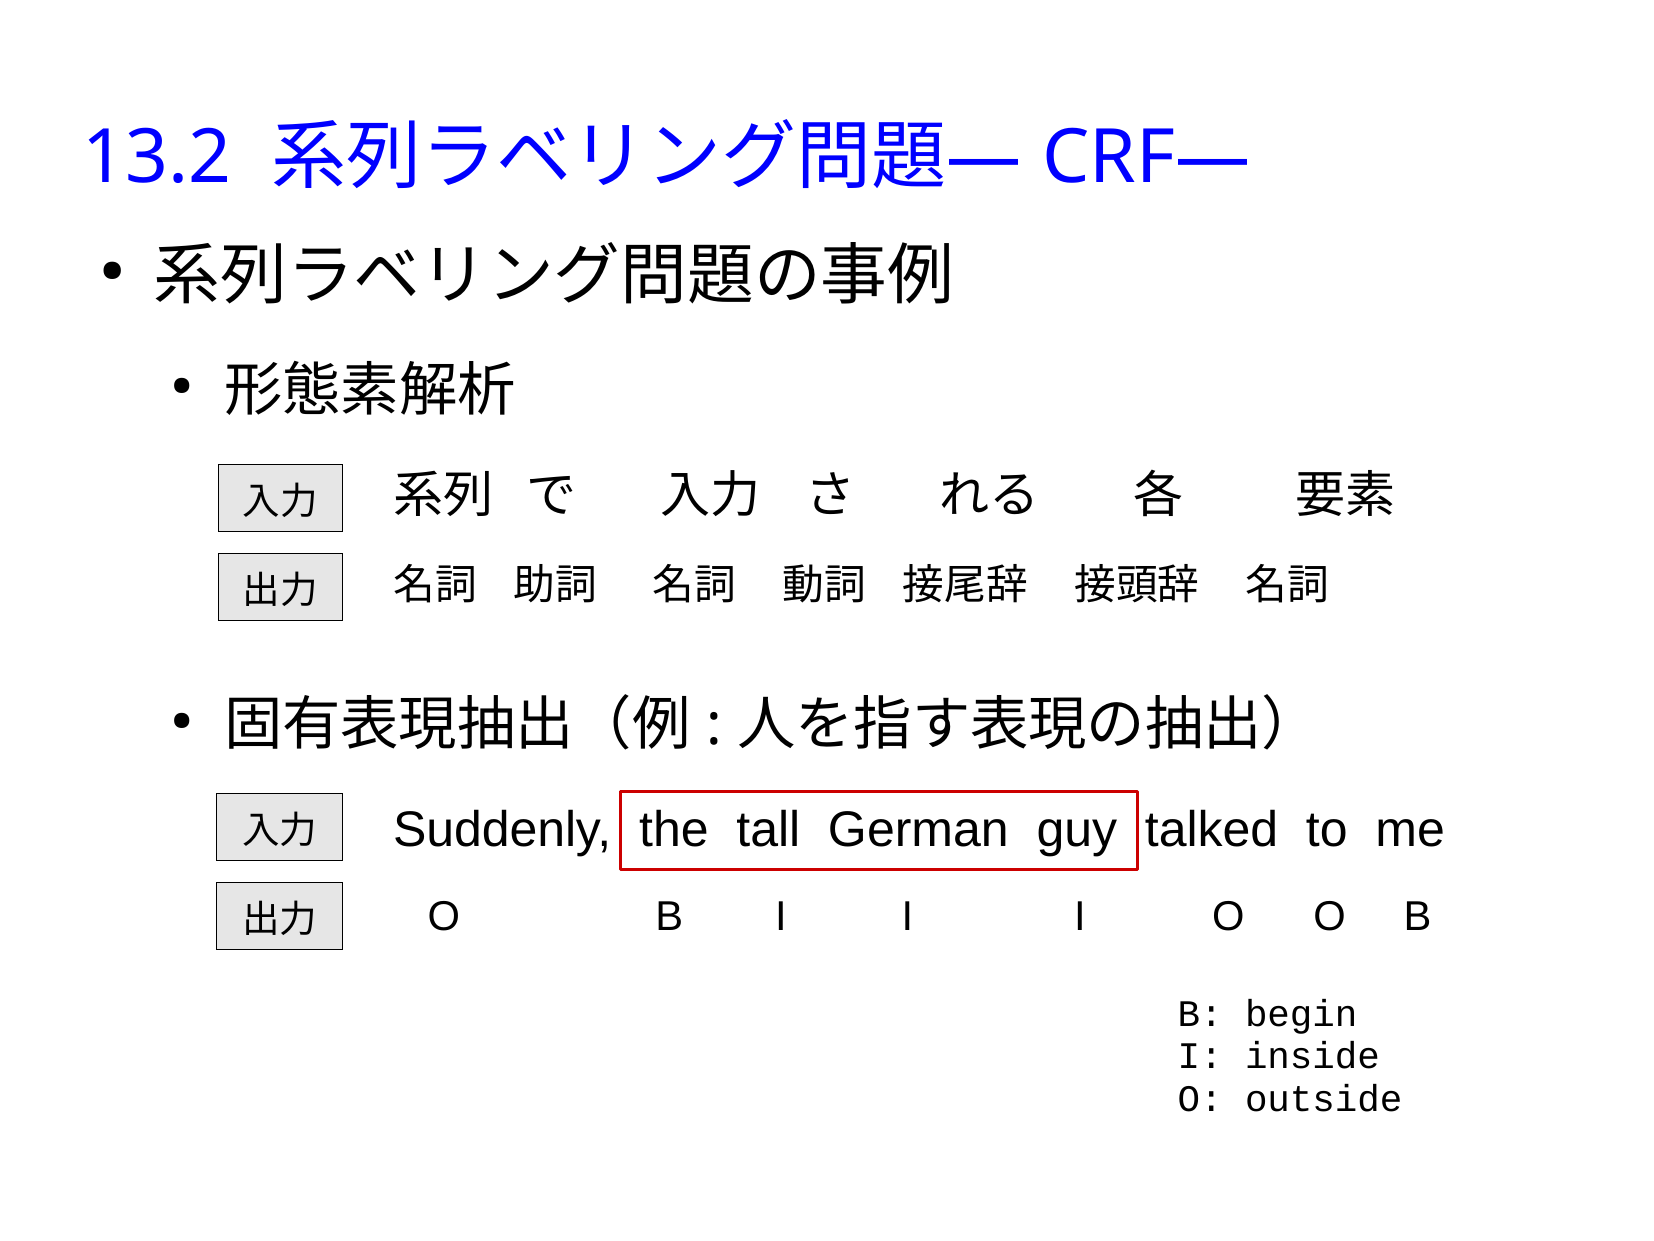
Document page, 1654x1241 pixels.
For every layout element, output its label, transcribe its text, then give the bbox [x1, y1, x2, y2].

text_box 系列 で 入力 さ れる 各 要素 名詞 助詞 名詞 動詞 接尾辞 接頭辞 名詞 [307, 447, 1515, 675]
text_box 出力 [218, 553, 343, 621]
text_box 入力 [216, 793, 343, 861]
text_box 入力 [218, 464, 343, 532]
text_box Suddenly, the tall German guy talked to me O B I I I O O B [307, 793, 1551, 992]
title 13.2 系列ラベリング問題―CRF― [82, 49, 1571, 227]
list 固有表現抽出（例:人を指す表現の抽出） [82, 682, 1571, 794]
list 系列ラベリング問題の事例 形態素解析 [82, 227, 1571, 445]
text_box 出力 [216, 882, 343, 950]
text_box B: begin I: inside O: outside [1162, 987, 1418, 1131]
text_box Suddenly, the tall German guy talked to me O B I I I O O B [622, 793, 1136, 868]
